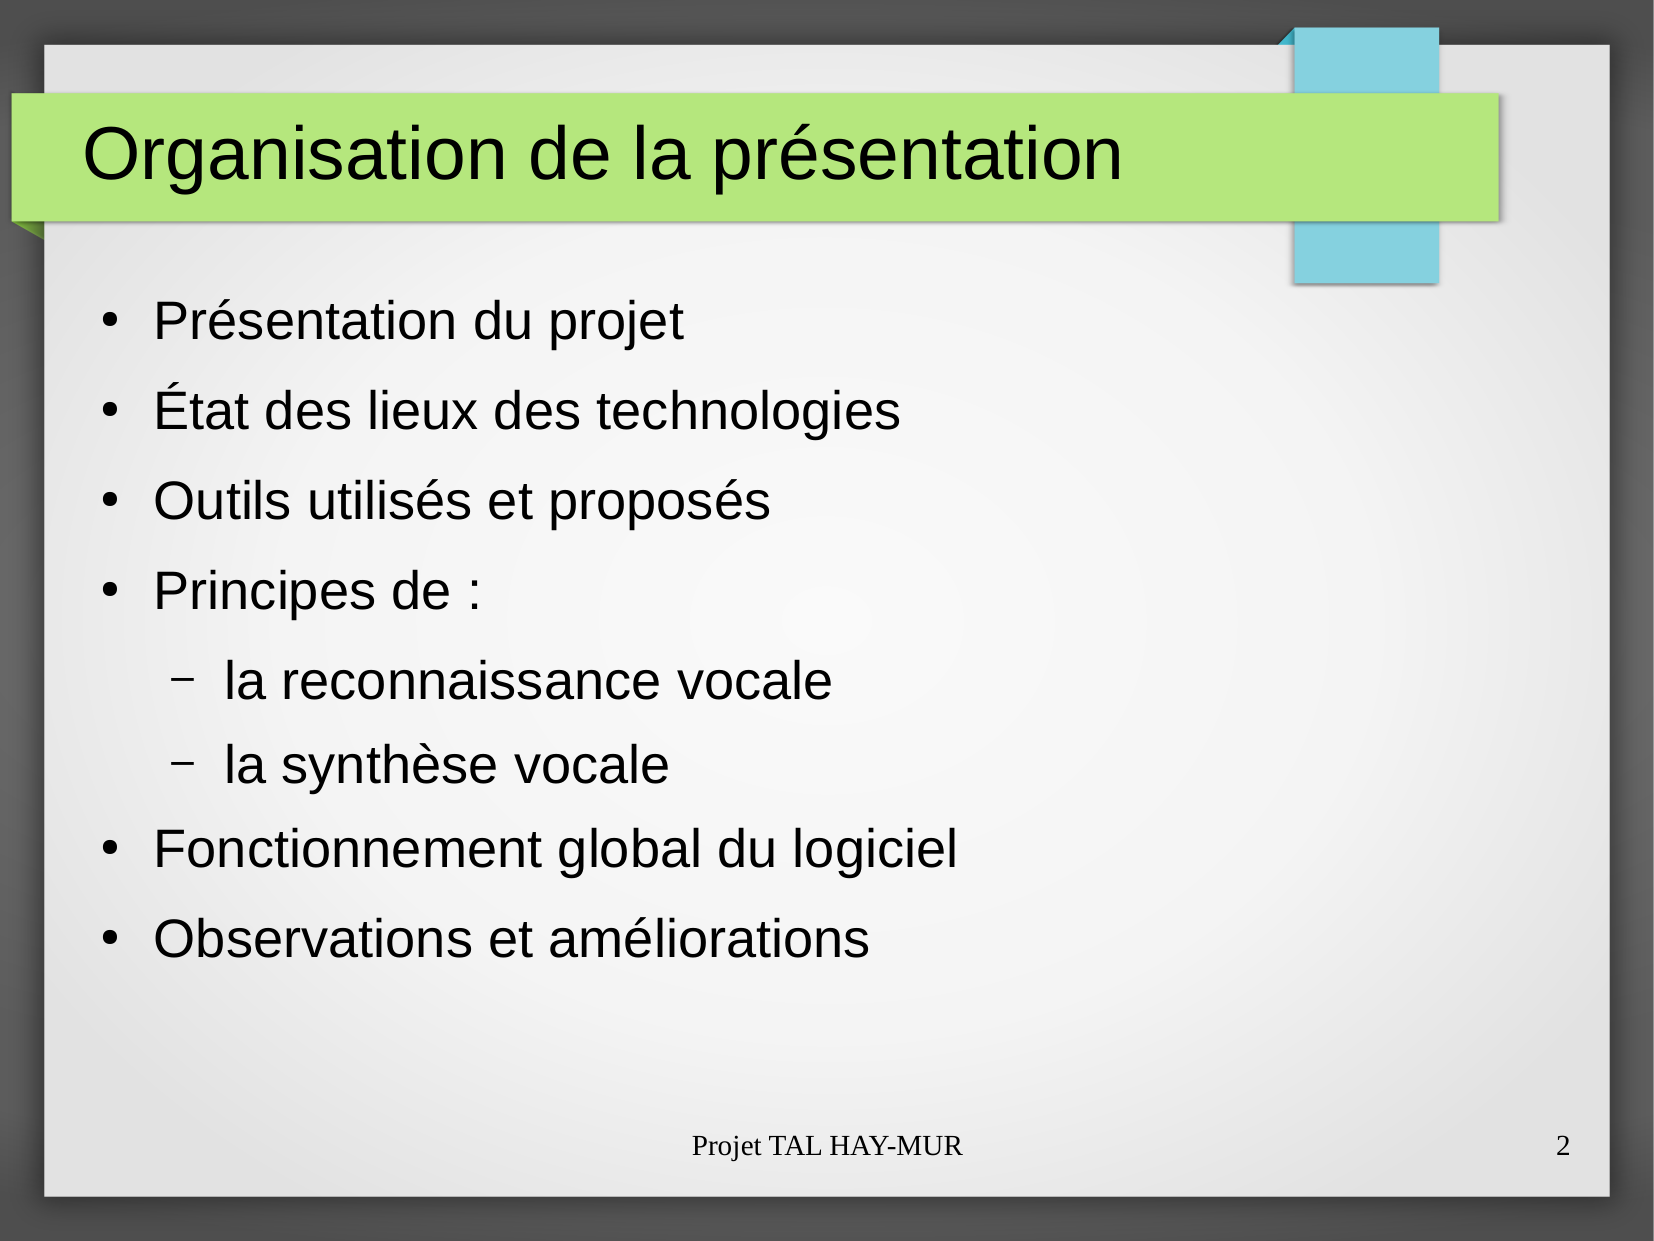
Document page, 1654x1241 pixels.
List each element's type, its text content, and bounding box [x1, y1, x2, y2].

list Présentation du projet État des lieux des technologies Outils utilisés et proposés Principes de : la reconnaissance vocale la synthèse vocale Fonctionnement global du logiciel Observations et améliorations [82, 290, 1571, 1010]
picture [0, 0, 1654, 1241]
title Organisation de la présentation [82, 94, 1264, 213]
